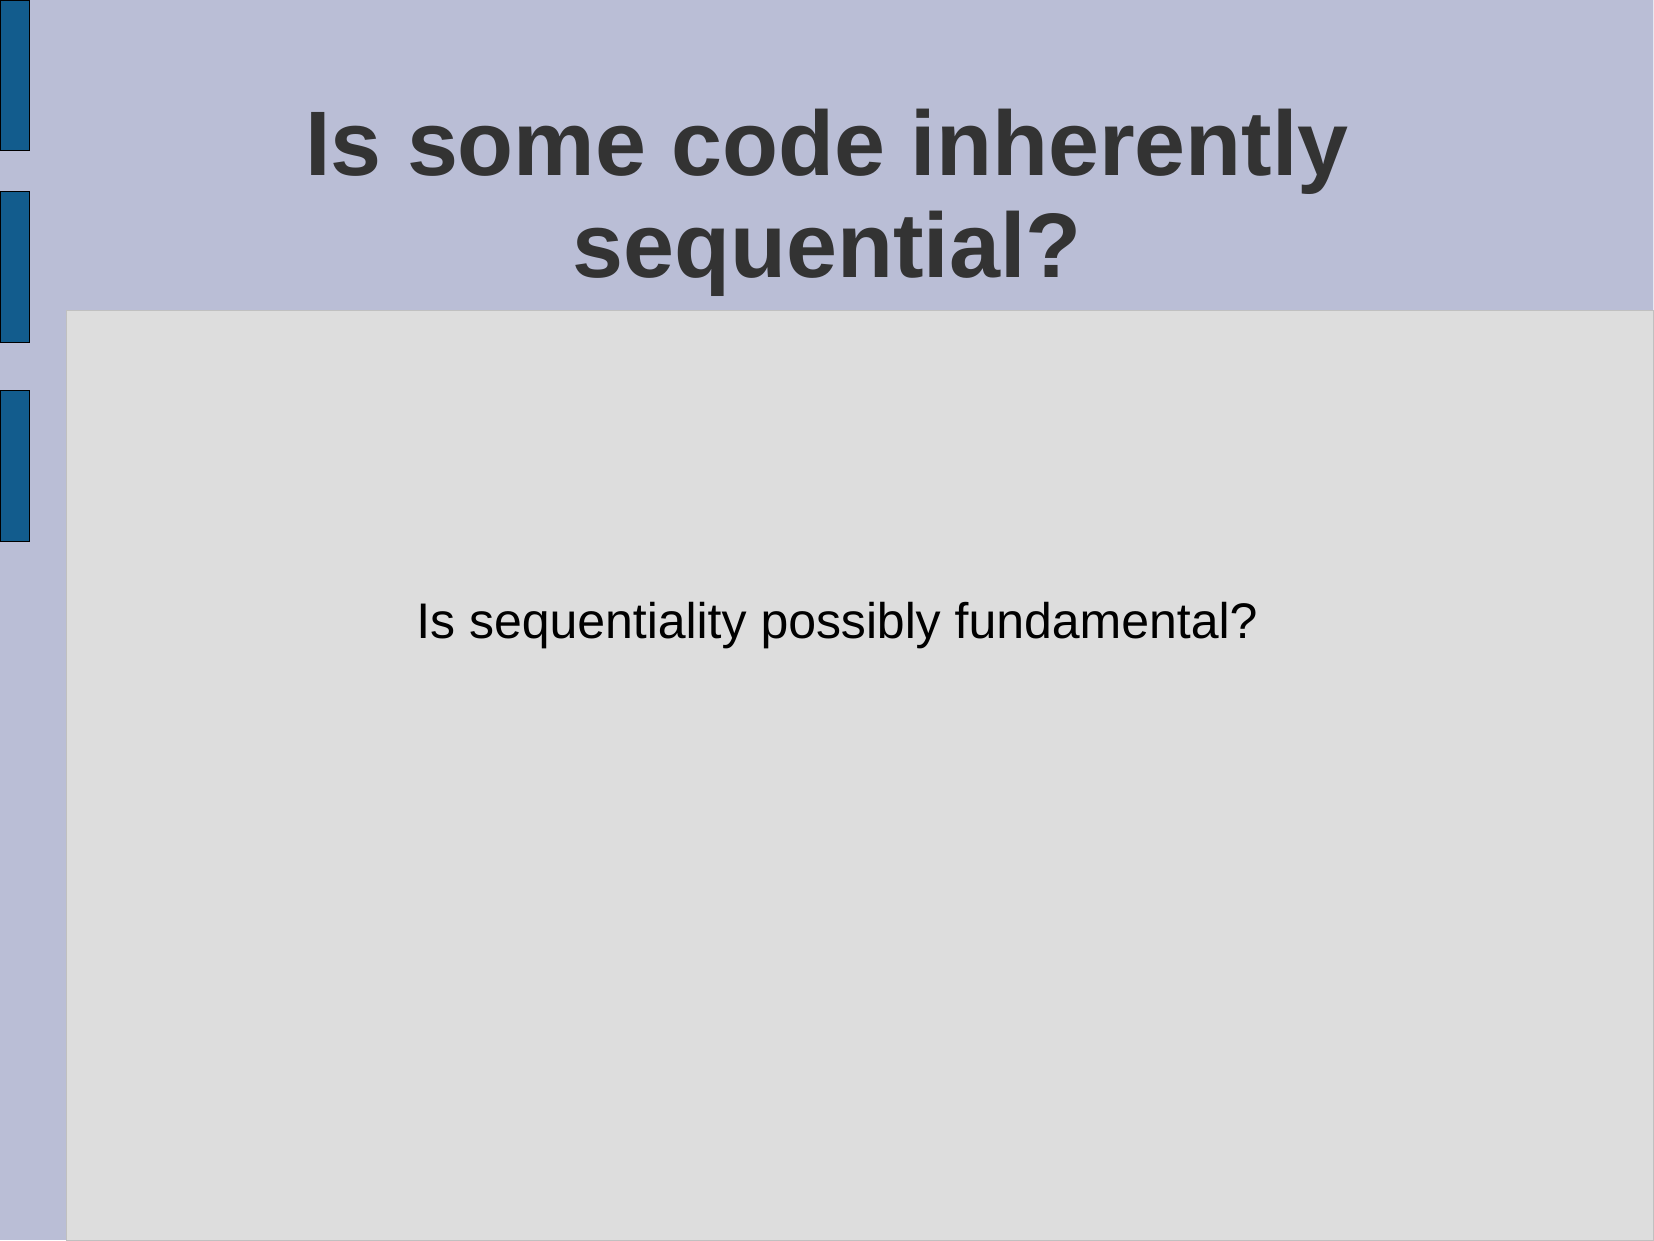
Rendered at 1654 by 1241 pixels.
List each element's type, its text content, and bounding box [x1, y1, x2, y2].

title Is some code inherently sequential? [121, 92, 1534, 298]
text_box Is sequentiality possibly fundamental? [401, 586, 1273, 657]
